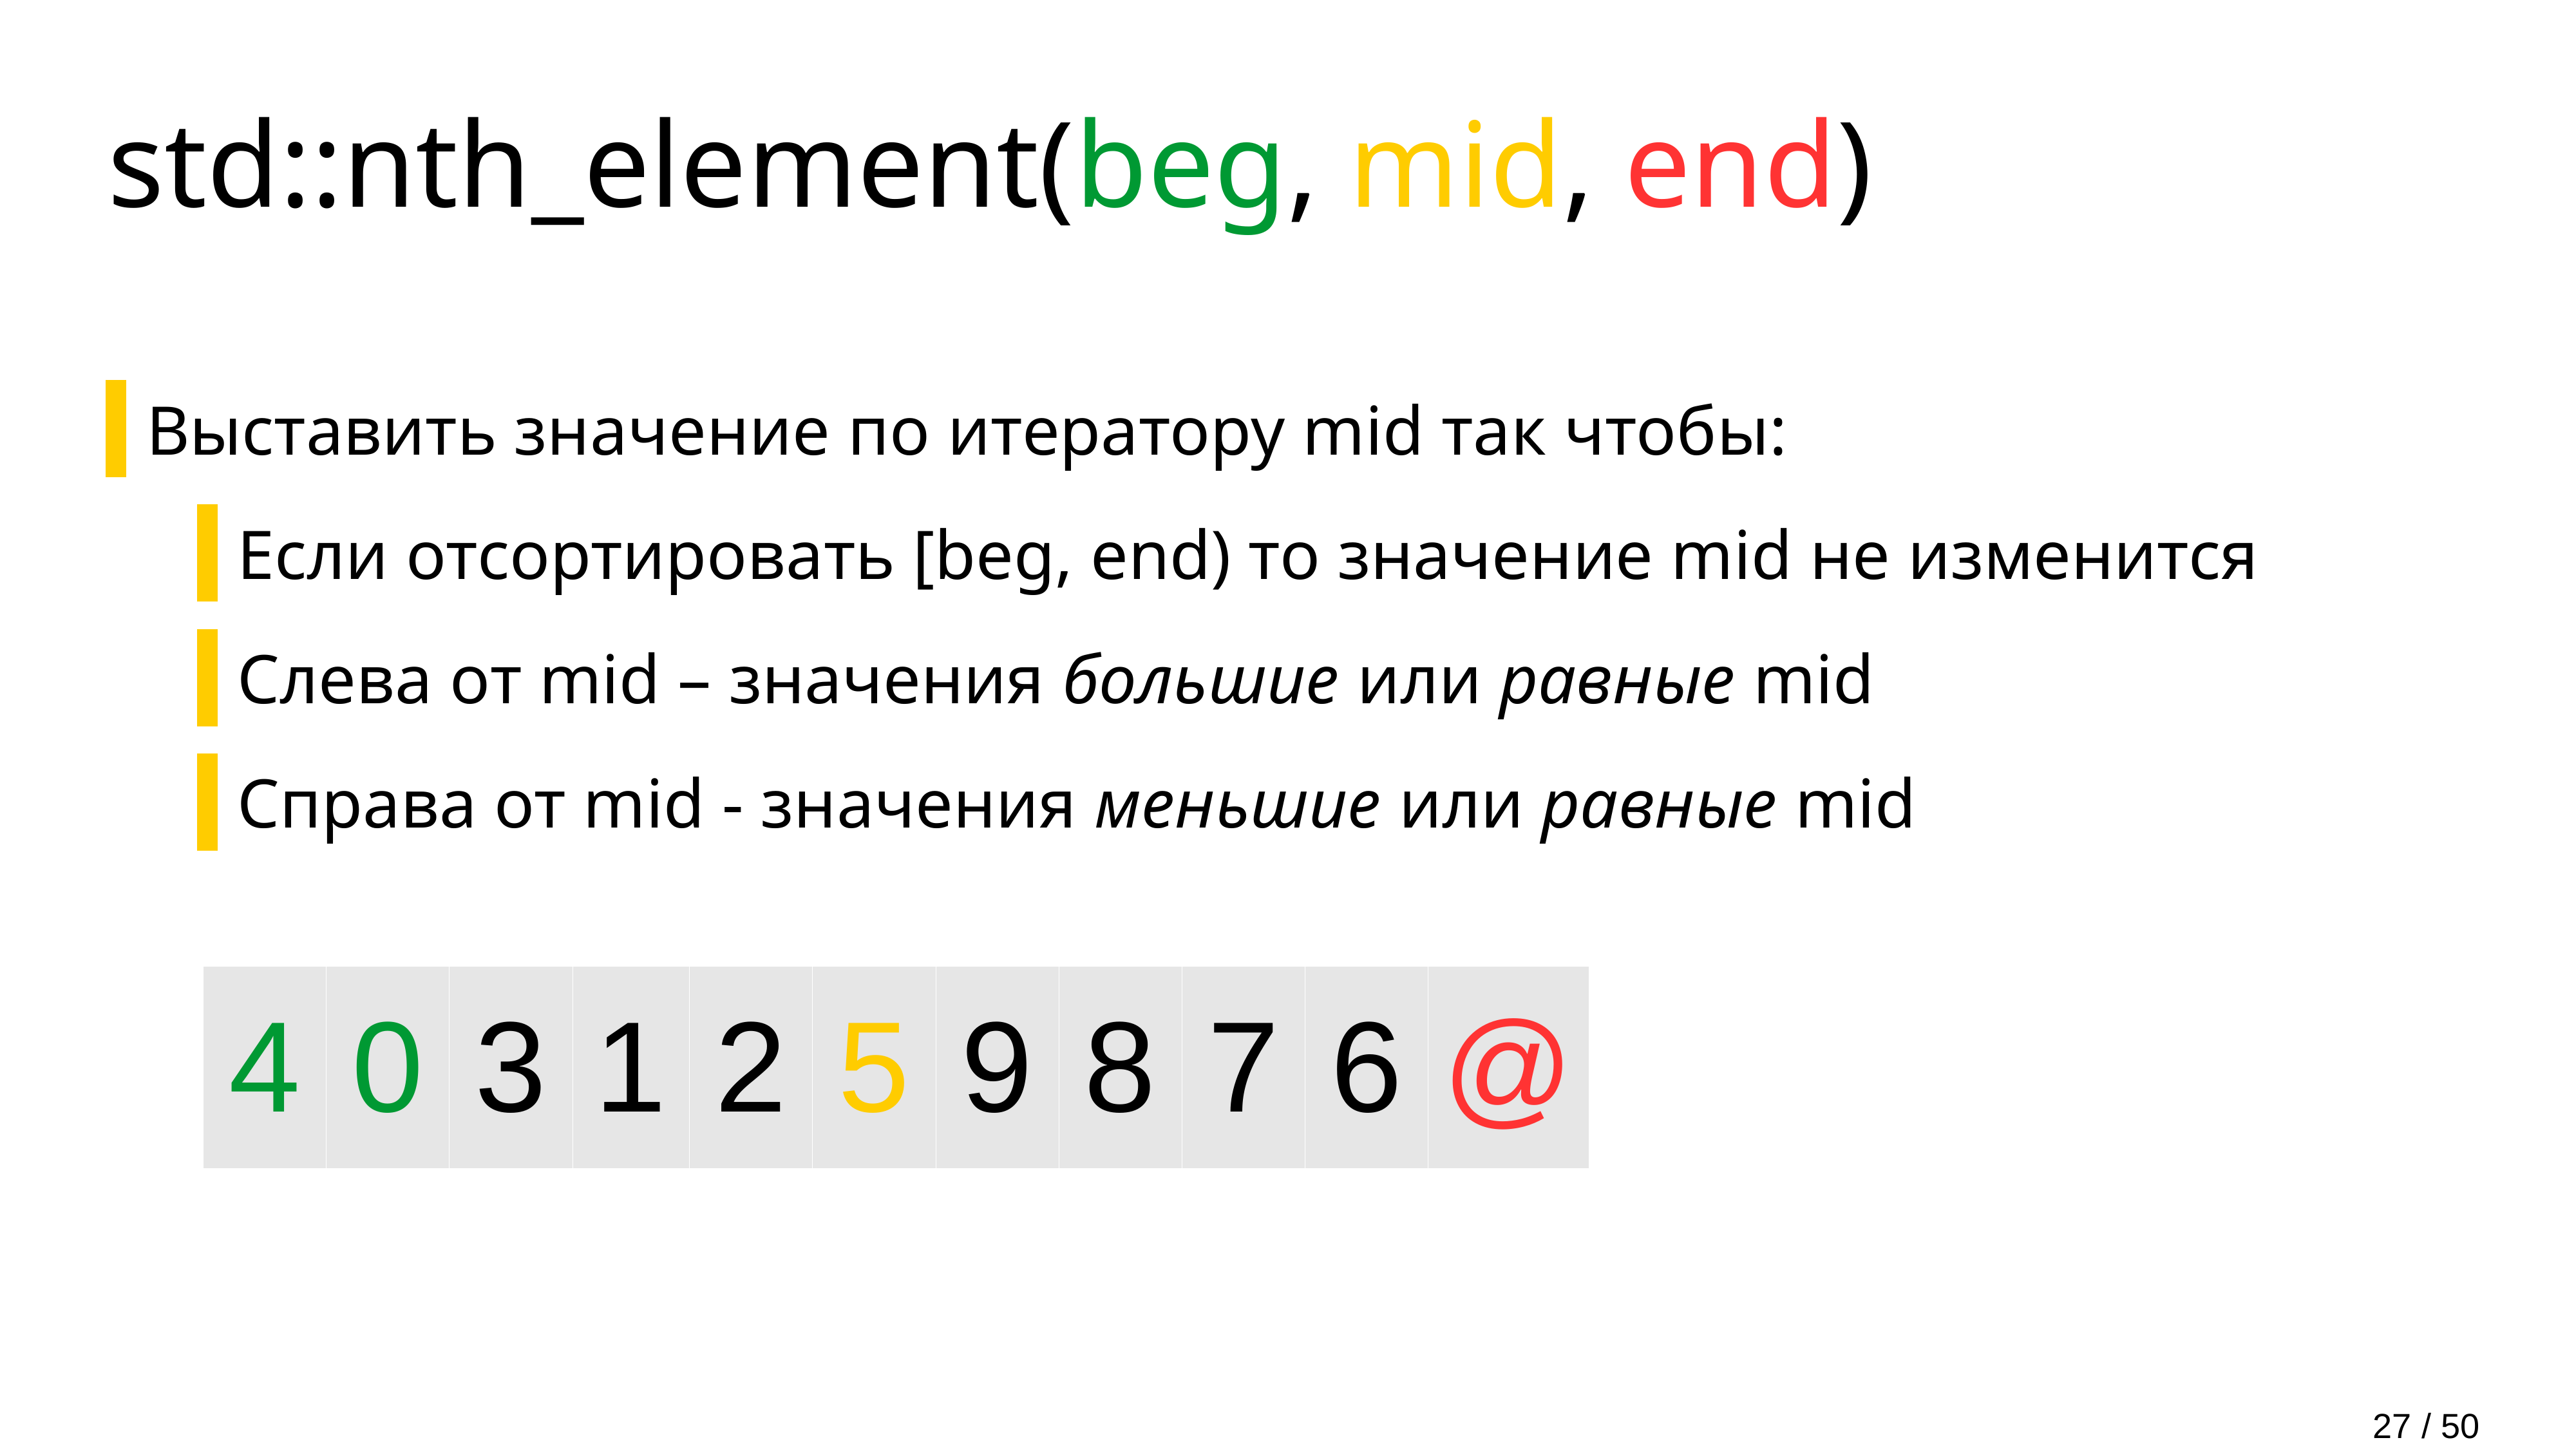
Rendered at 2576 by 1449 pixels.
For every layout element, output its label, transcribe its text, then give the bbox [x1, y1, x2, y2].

table_header 4 [204, 967, 326, 1168]
table_header 1 [573, 967, 689, 1168]
table_header 6 [1305, 967, 1428, 1168]
table_header 8 [1059, 967, 1182, 1168]
title std::nth_element(beg, mid, end) [108, 88, 2468, 235]
table_header 7 [1182, 967, 1305, 1168]
table_header 0 [327, 967, 449, 1168]
table_header 2 [690, 967, 812, 1168]
table_header 5 [813, 967, 936, 1168]
table_header 3 [450, 967, 573, 1168]
text_box Выставить значение по итератору mid так чтобы: Если отсортировать [beg, end) то значение mid не изменится Слева от mid – значения большие или равные mid Справа от mid - значения меньшие или равные mid [96, 364, 2512, 1419]
table_header @ [1428, 967, 1589, 1168]
table_header 9 [936, 967, 1059, 1168]
text_box <number> / 50 [2363, 1402, 2576, 1449]
